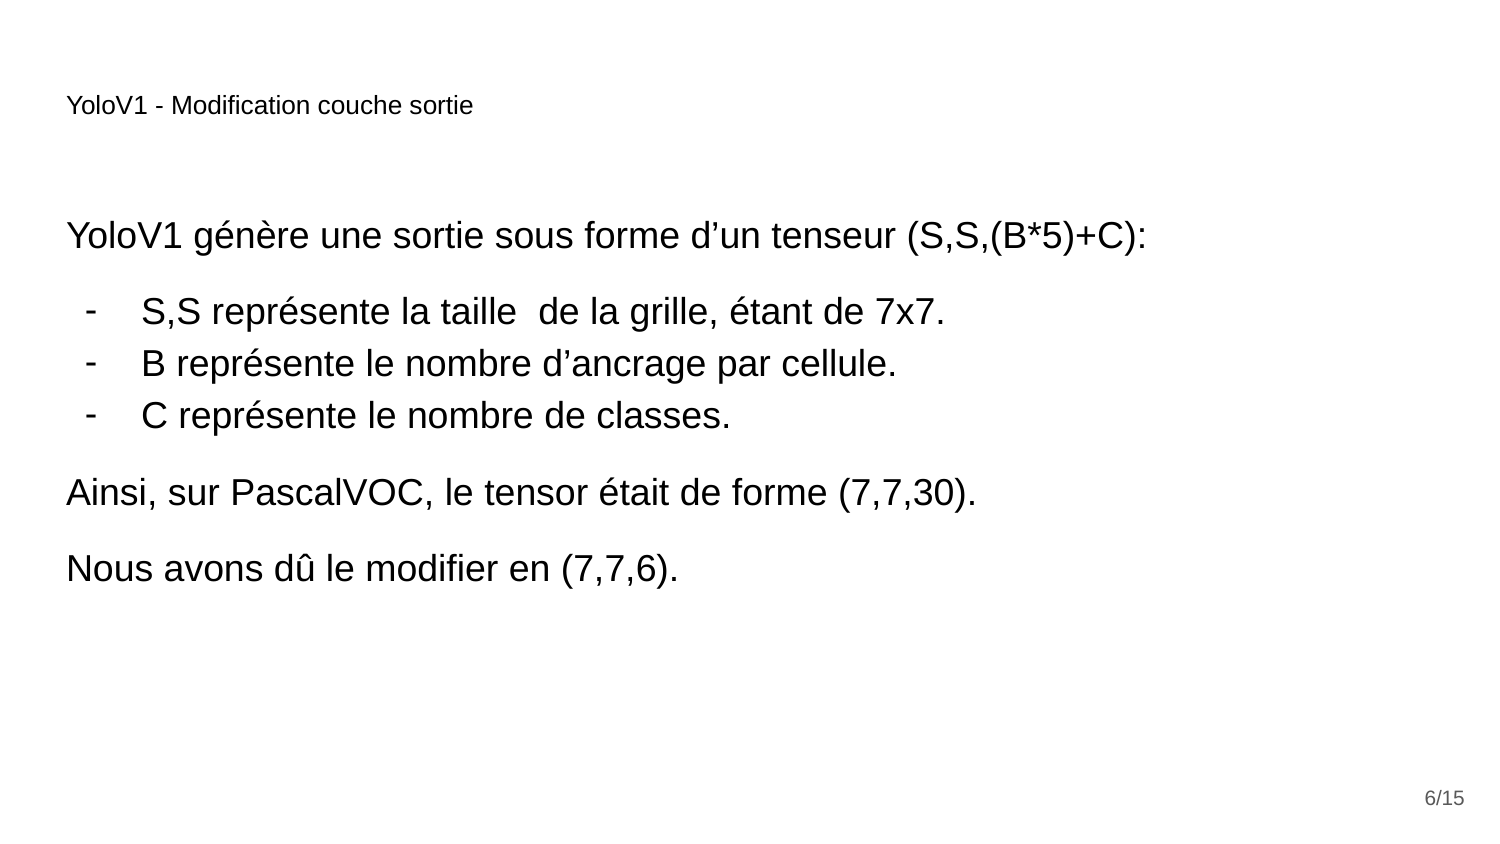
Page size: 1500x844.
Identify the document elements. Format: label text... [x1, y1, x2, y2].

title YoloV1 - Modification couche sortie [51, 72, 1449, 167]
slide_number <number>/15 [1389, 764, 1480, 830]
list YoloV1 génère une sortie sous forme d’un tenseur (S,S,(B*5)+C): S,S représente la taille de la grille, étant de 7x7. B représente le nombre d’ancrage par cellule. C représente le nombre de classes. Ainsi, sur PascalVOC, le tensor était de forme (7,7,30). Nous avons dû le modifier en (7,7,6). [51, 189, 1449, 750]
